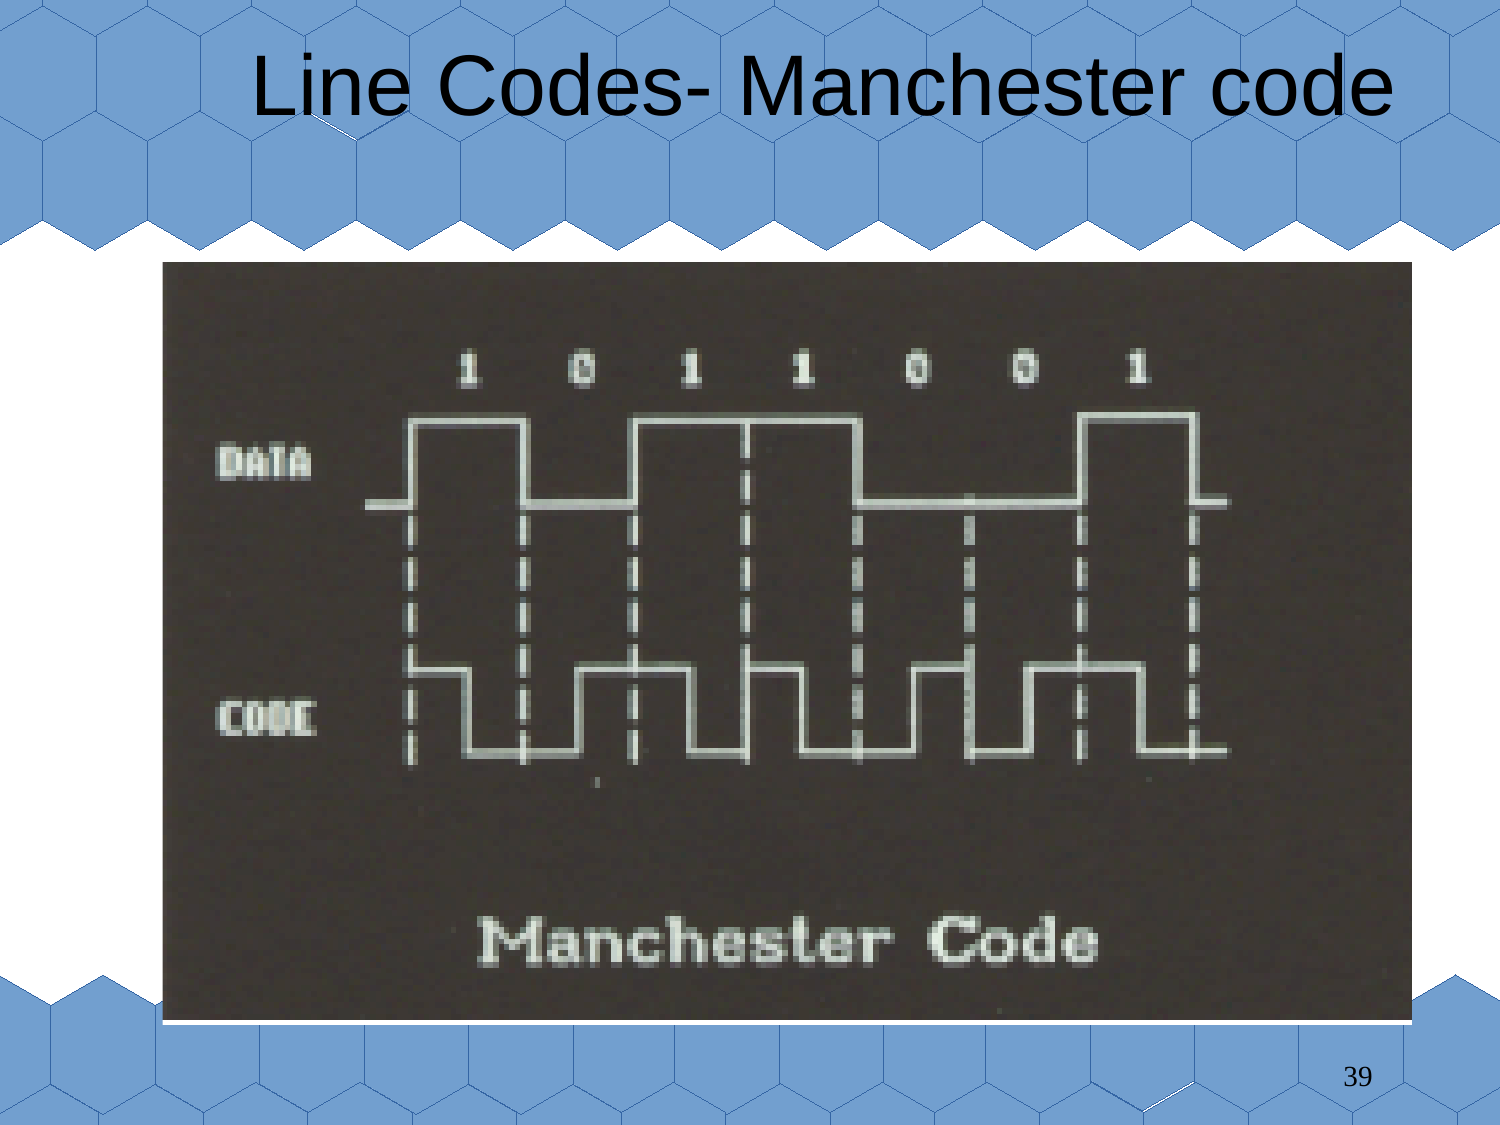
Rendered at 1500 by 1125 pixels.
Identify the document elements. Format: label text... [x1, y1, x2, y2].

text_box <number> [1074, 1050, 1388, 1125]
title Line Codes- Manchester code [112, 0, 1500, 175]
picture [162, 262, 1413, 1026]
